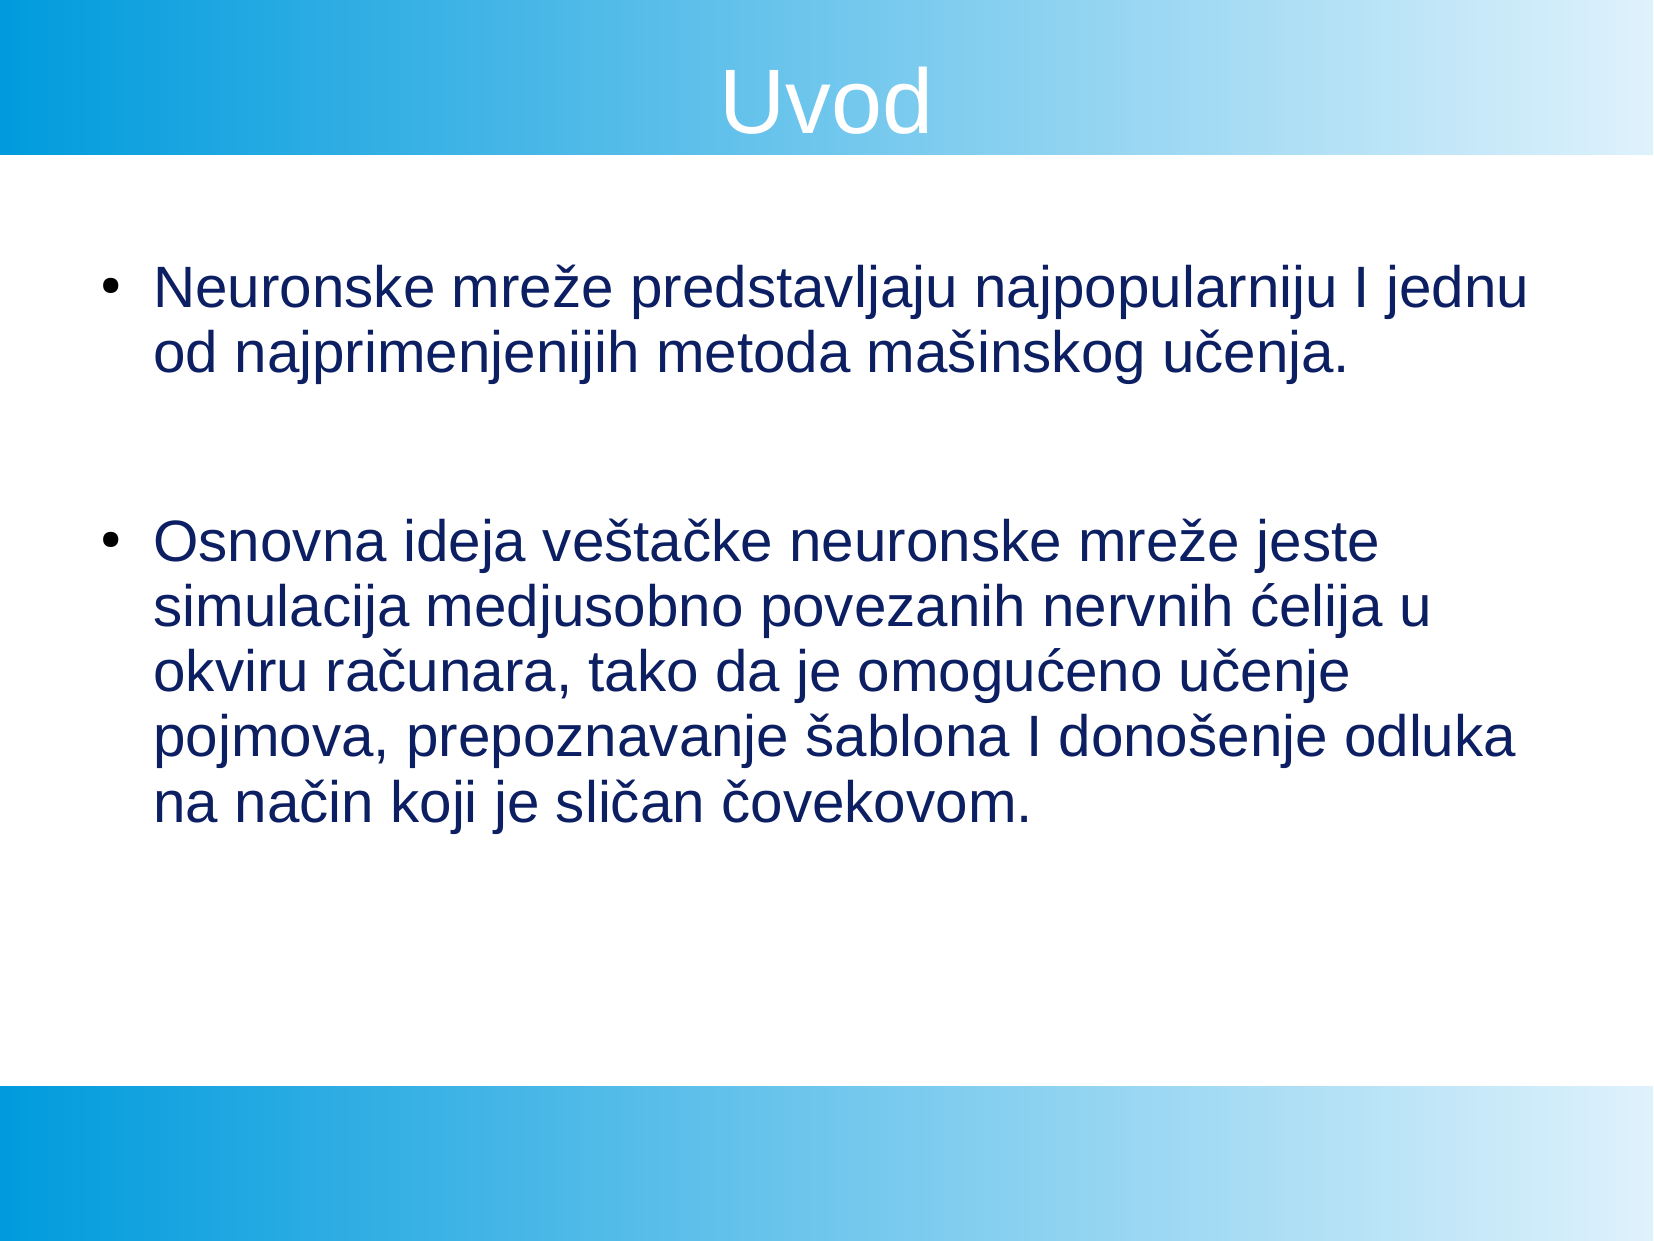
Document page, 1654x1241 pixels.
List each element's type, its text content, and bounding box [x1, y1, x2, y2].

list Neuronske mreže predstavljaju najpopularniju I jednu od najprimenjenijih metoda mašinskog učenja. Osnovna ideja veštačke neuronske mreže jeste simulacija medjusobno povezanih nervnih ćelija u okviru računara, tako da je omogućeno učenje pojmova, prepoznavanje šablona I donošenje odluka na način koji je sličan čovekovom. [82, 165, 1571, 1066]
title Uvod [82, 49, 1571, 155]
